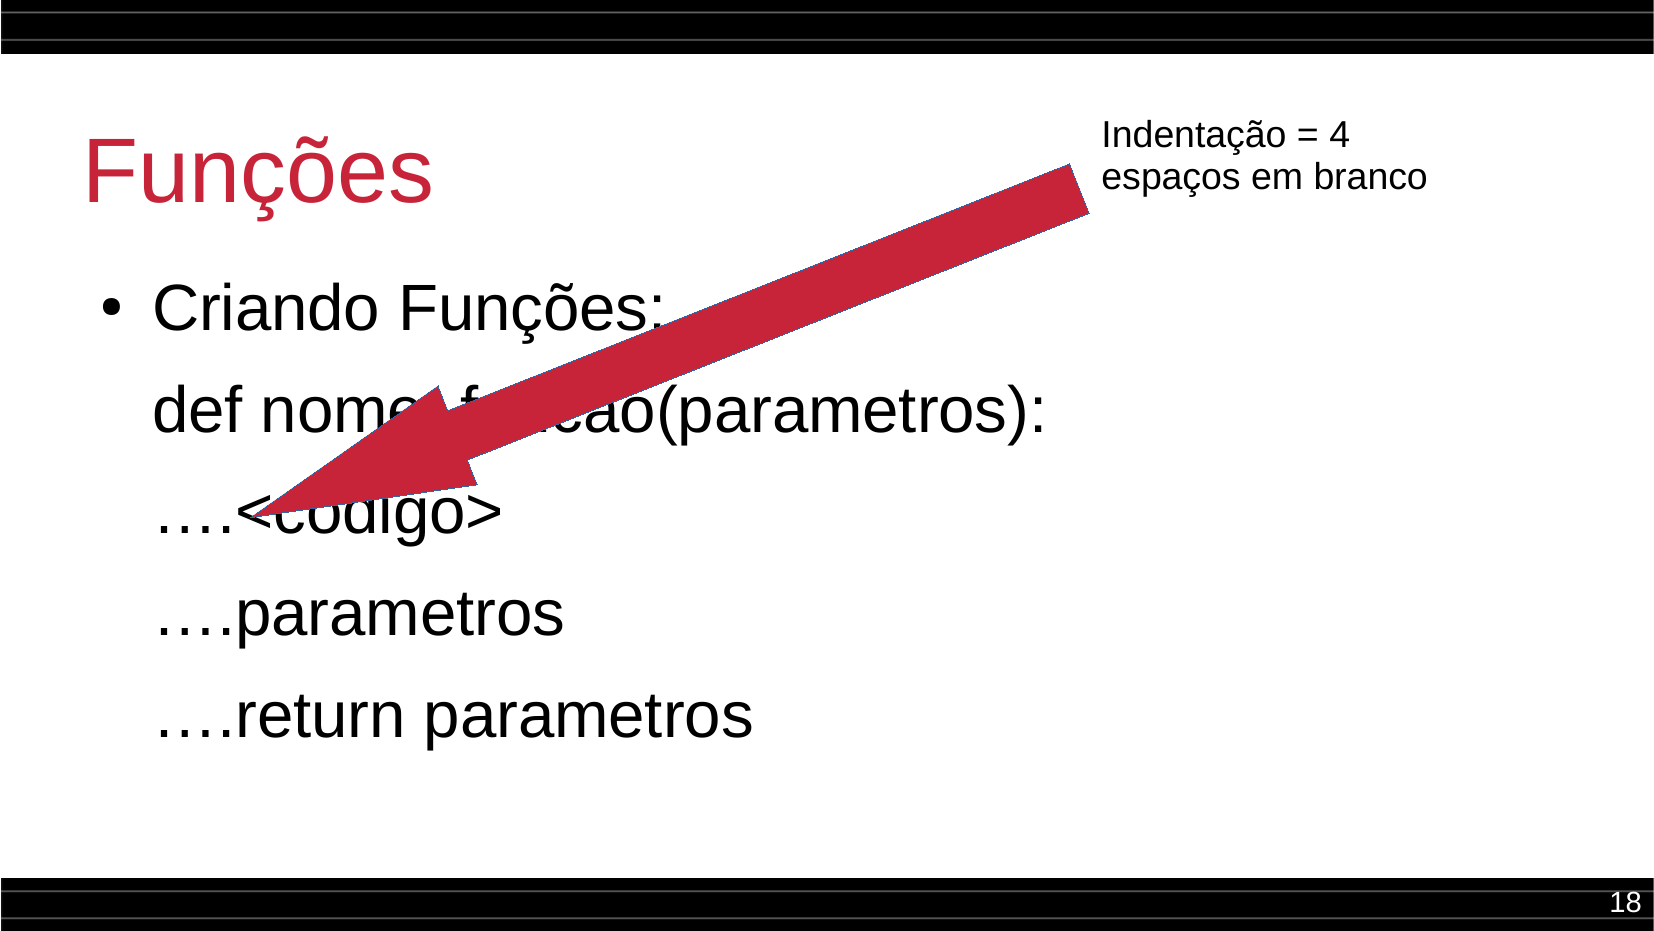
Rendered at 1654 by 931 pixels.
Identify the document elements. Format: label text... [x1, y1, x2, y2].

text_box [250, 163, 1090, 518]
picture [1, 0, 1654, 54]
text_box Indentação = 4 espaços em branco [1086, 106, 1465, 206]
list Criando Funções: def nome_funcao(parametros): ….<código> ….parametros ….return parametros [82, 271, 1571, 758]
picture [1, 878, 1654, 931]
title Funções [82, 92, 1571, 249]
